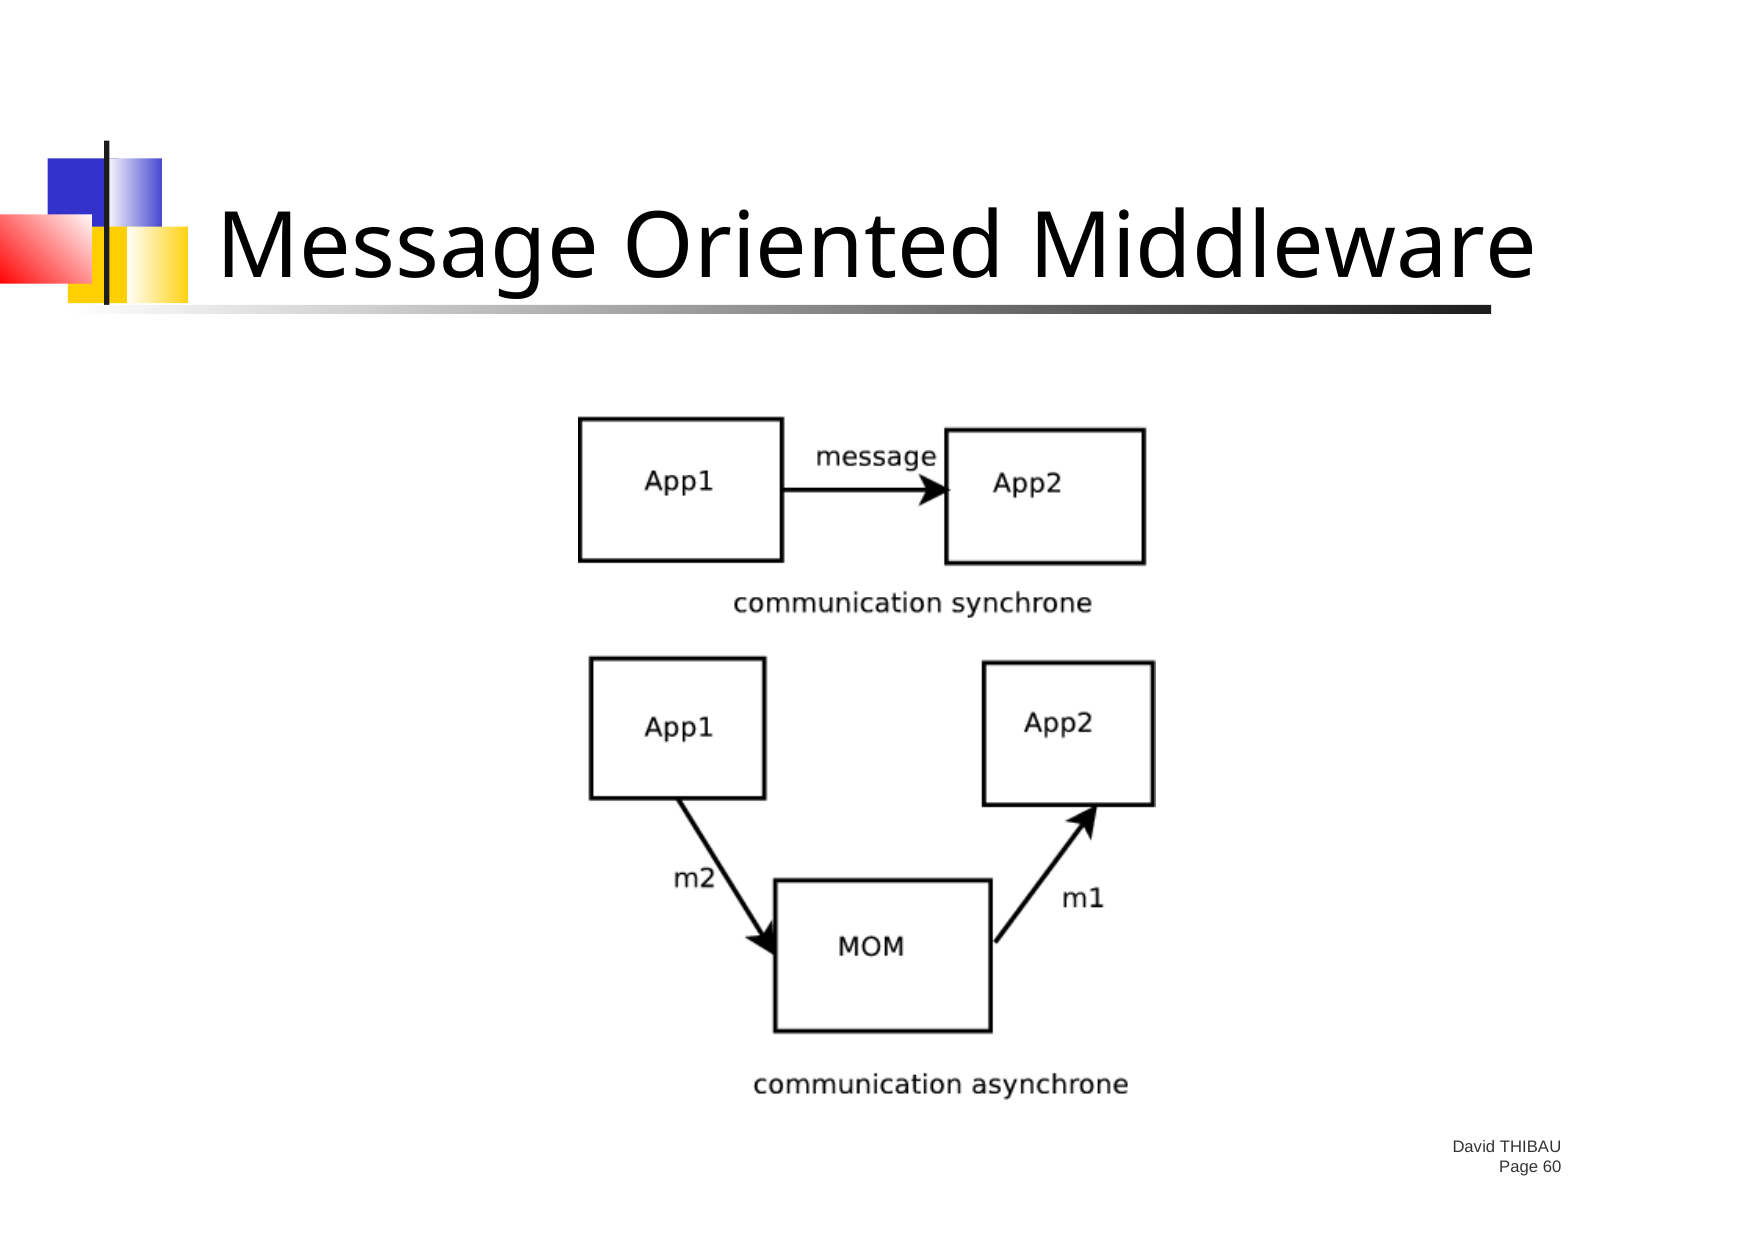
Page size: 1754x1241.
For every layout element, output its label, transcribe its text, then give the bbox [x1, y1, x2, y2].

title Message Oriented Middleware [179, 152, 1577, 340]
picture [578, 416, 1156, 1111]
